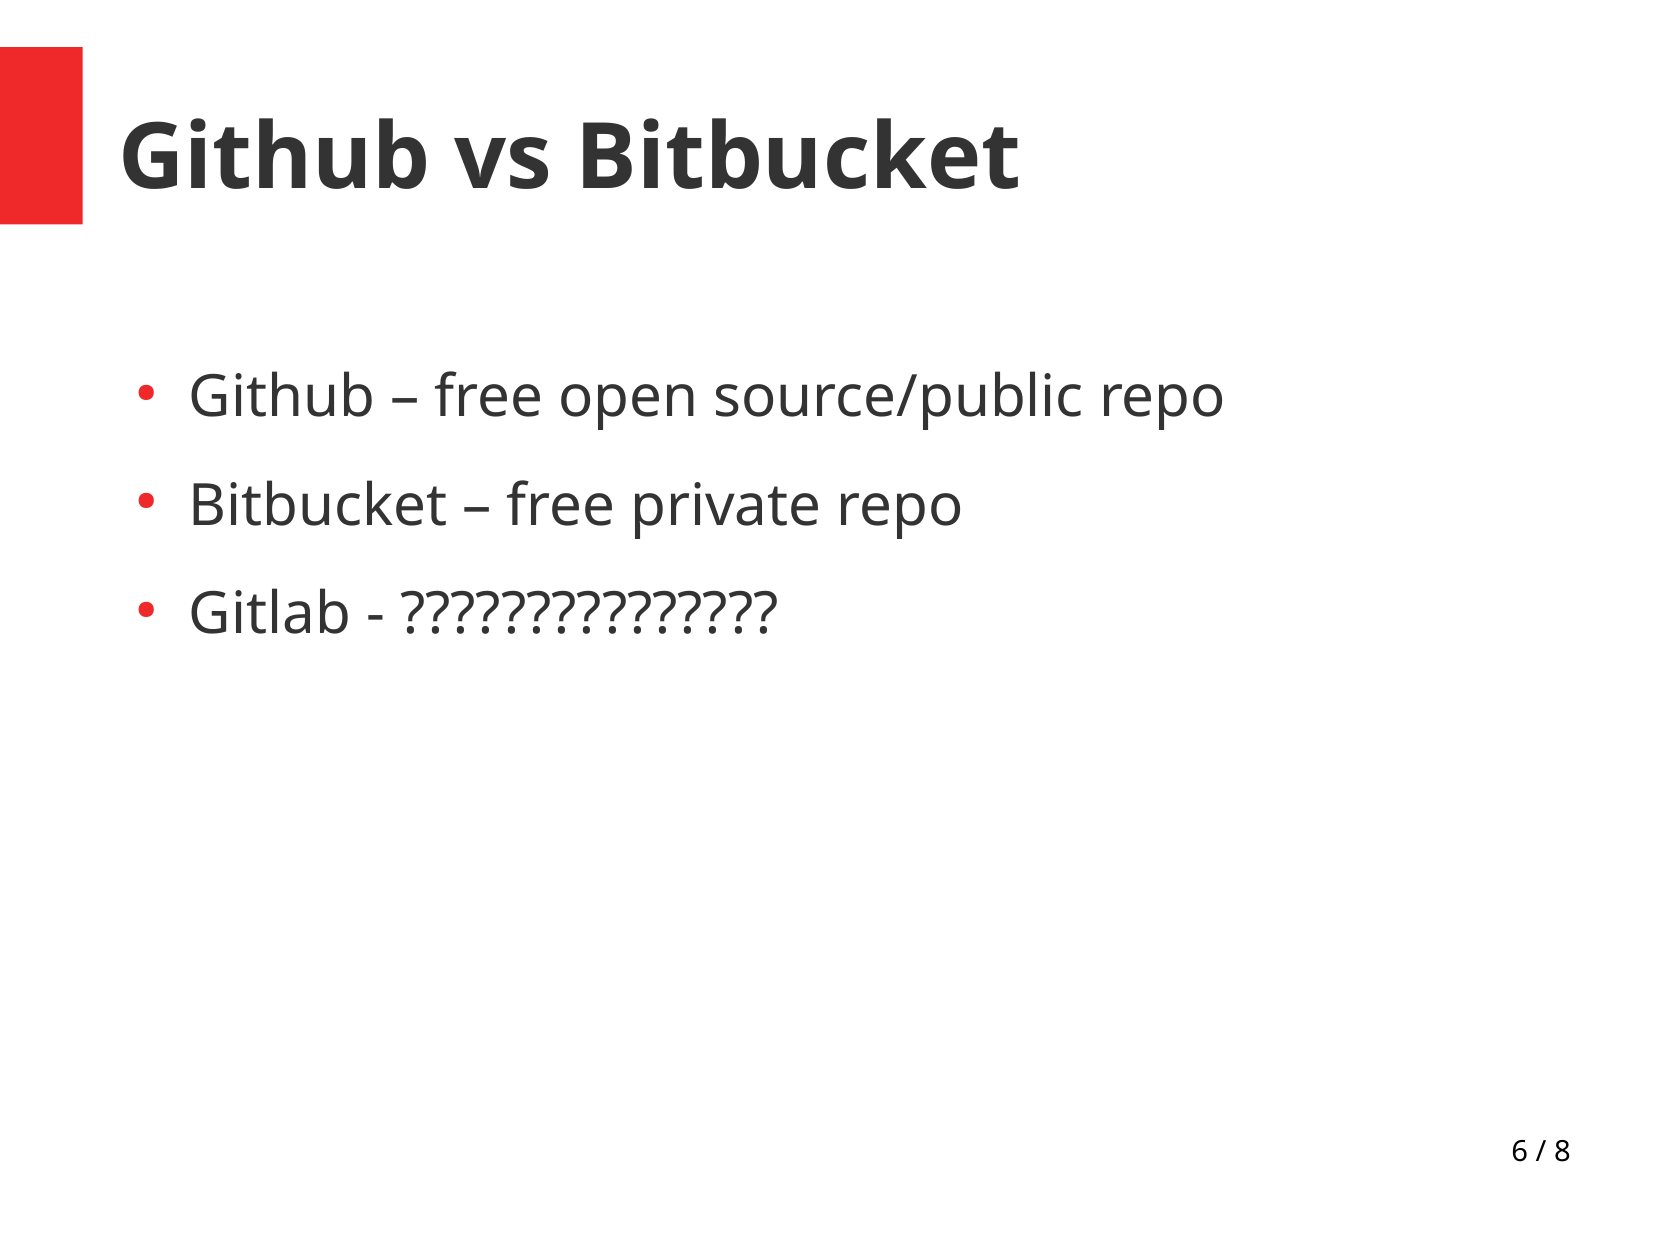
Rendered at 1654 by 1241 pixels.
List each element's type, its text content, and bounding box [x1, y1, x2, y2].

list Github – free open source/public repo Bitbucket – free private repo Gitlab - ??????????????? [118, 354, 1536, 1074]
title Github vs Bitbucket [118, 49, 1571, 257]
